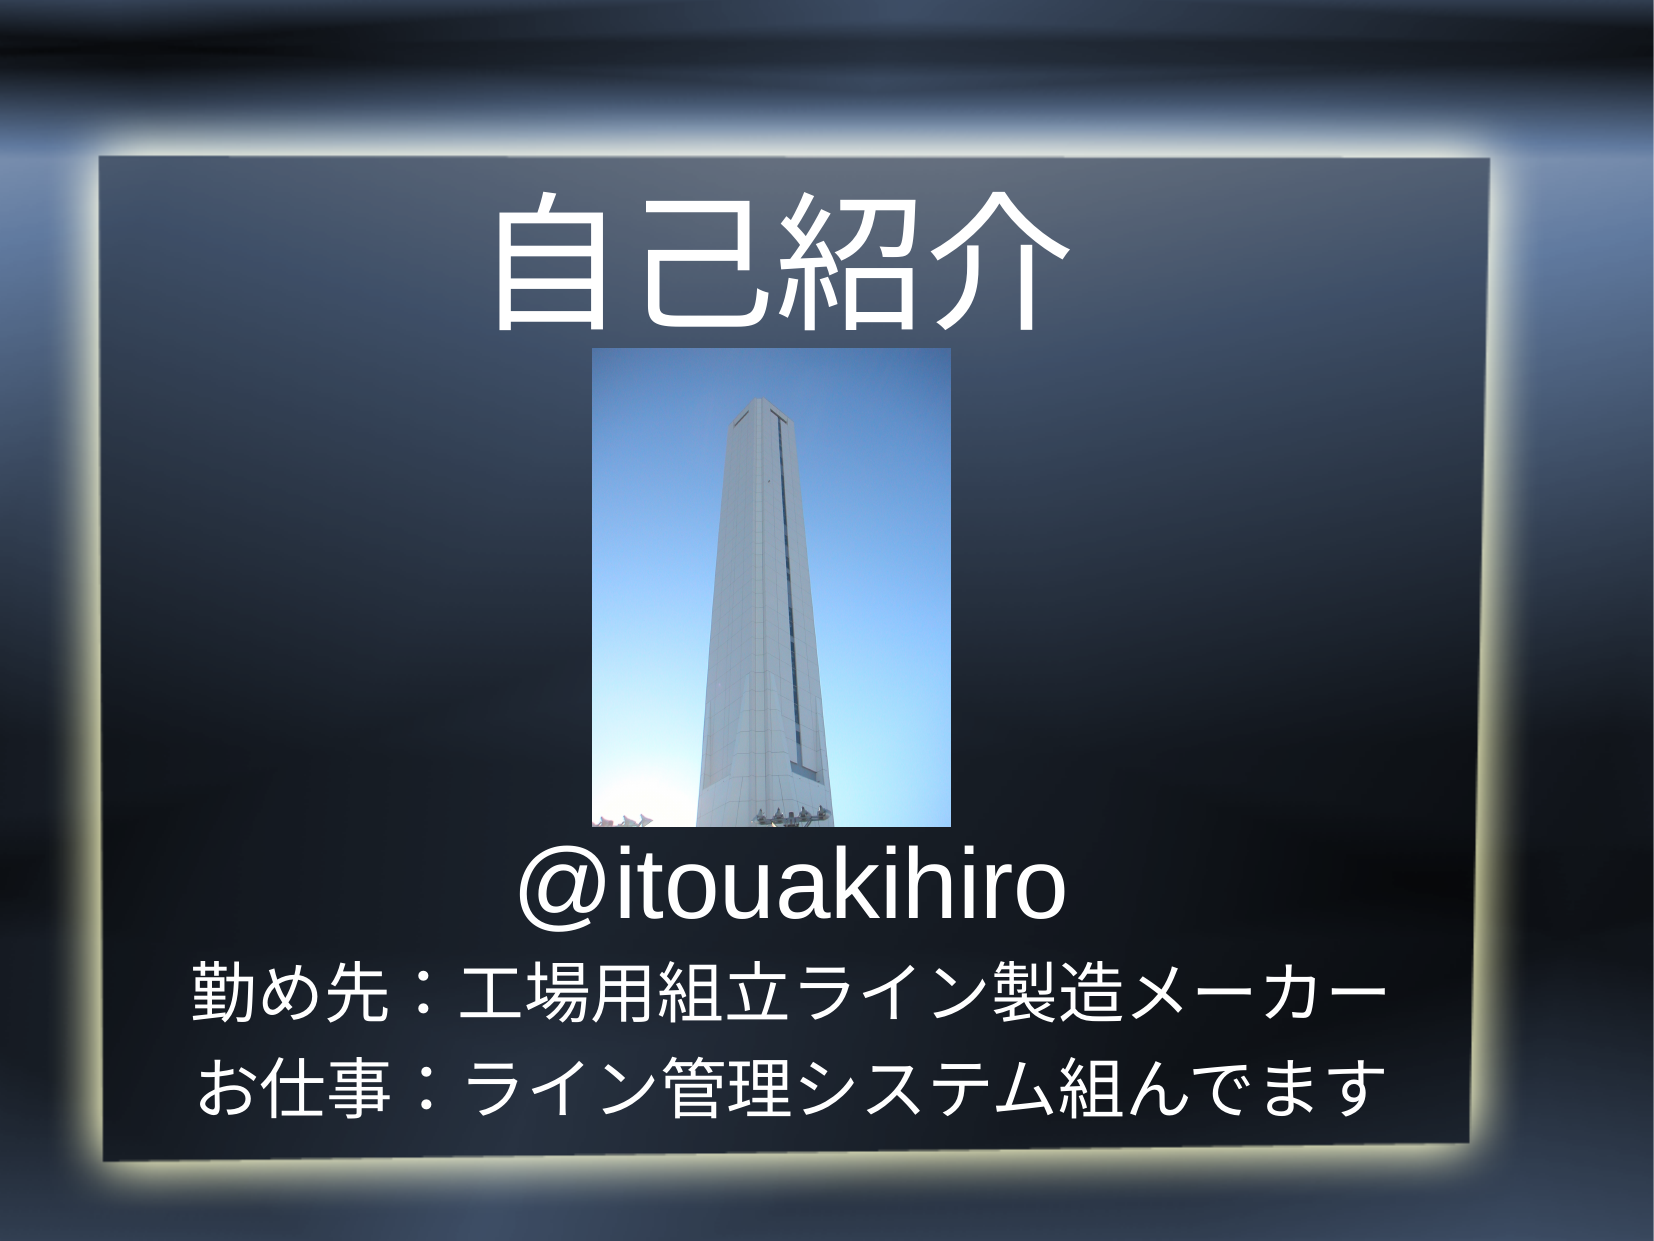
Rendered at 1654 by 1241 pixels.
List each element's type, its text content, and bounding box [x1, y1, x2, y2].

picture [0, 0, 1654, 1241]
title 自己紹介 [128, 157, 1423, 350]
subtitle @itouakihiro 勤め先：工場用組立ライン製造メーカー お仕事：ライン管理システム組んでます [135, 354, 1447, 1160]
